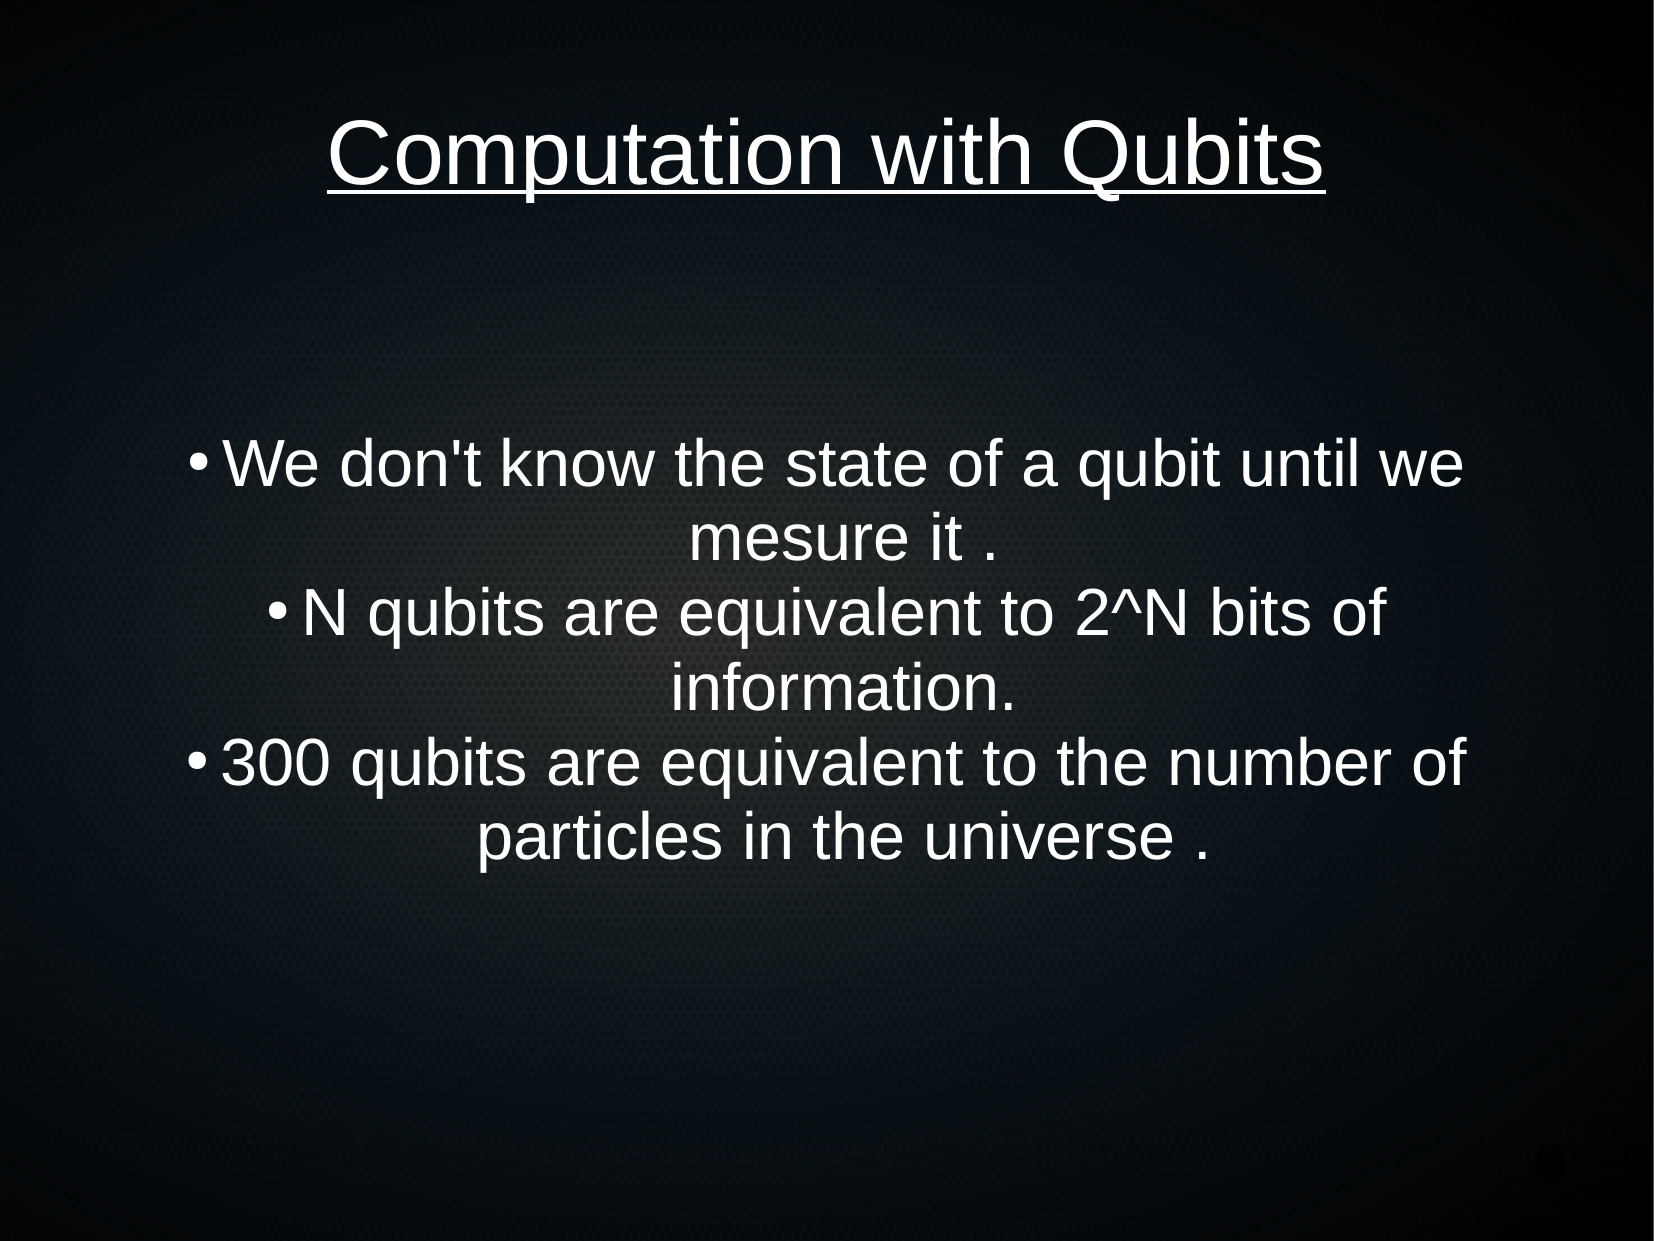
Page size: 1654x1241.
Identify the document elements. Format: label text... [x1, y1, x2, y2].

title Computation with Qubits [82, 49, 1571, 257]
subtitle We don't know the state of a qubit until we mesure it . N qubits are equivalent to 2^N bits of information. 300 qubits are equivalent to the number of particles in the universe . [82, 290, 1571, 1010]
picture [0, 0, 1654, 1241]
